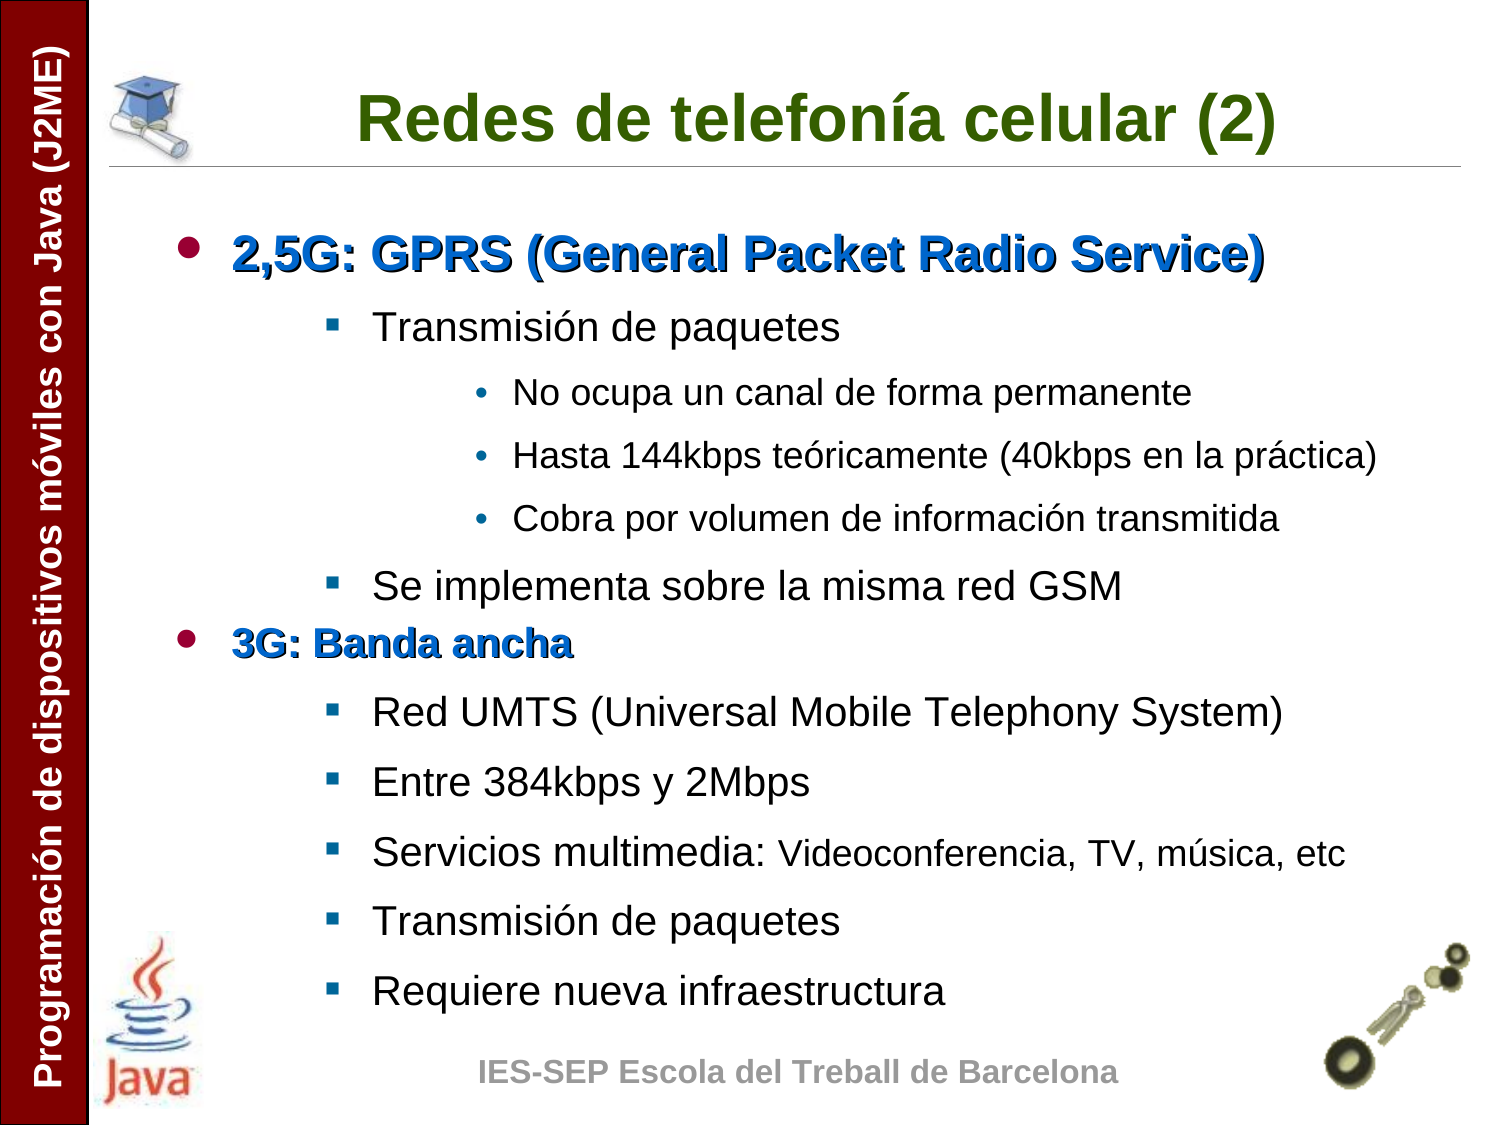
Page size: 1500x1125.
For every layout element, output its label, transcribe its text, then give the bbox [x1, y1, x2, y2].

list 2,5G: GPRS (General Packet Radio Service) Transmisión de paquetes No ocupa un canal de forma permanente Hasta 144kbps teóricamente (40kbps en la práctica) Cobra por volumen de información transmitida Se implementa sobre la misma red GSM 3G: Banda ancha Red UMTS (Universal Mobile Telephony System) Entre 384kbps y 2Mbps Servicios multimedia: Videoconferencia, TV, música, etc Transmisión de paquetes Requiere nueva infraestructura [174, 224, 1451, 1015]
picture [1322, 939, 1471, 1094]
picture [93, 931, 204, 1109]
title Redes de telefonía celular (2) [211, 81, 1424, 157]
picture [93, 61, 206, 174]
